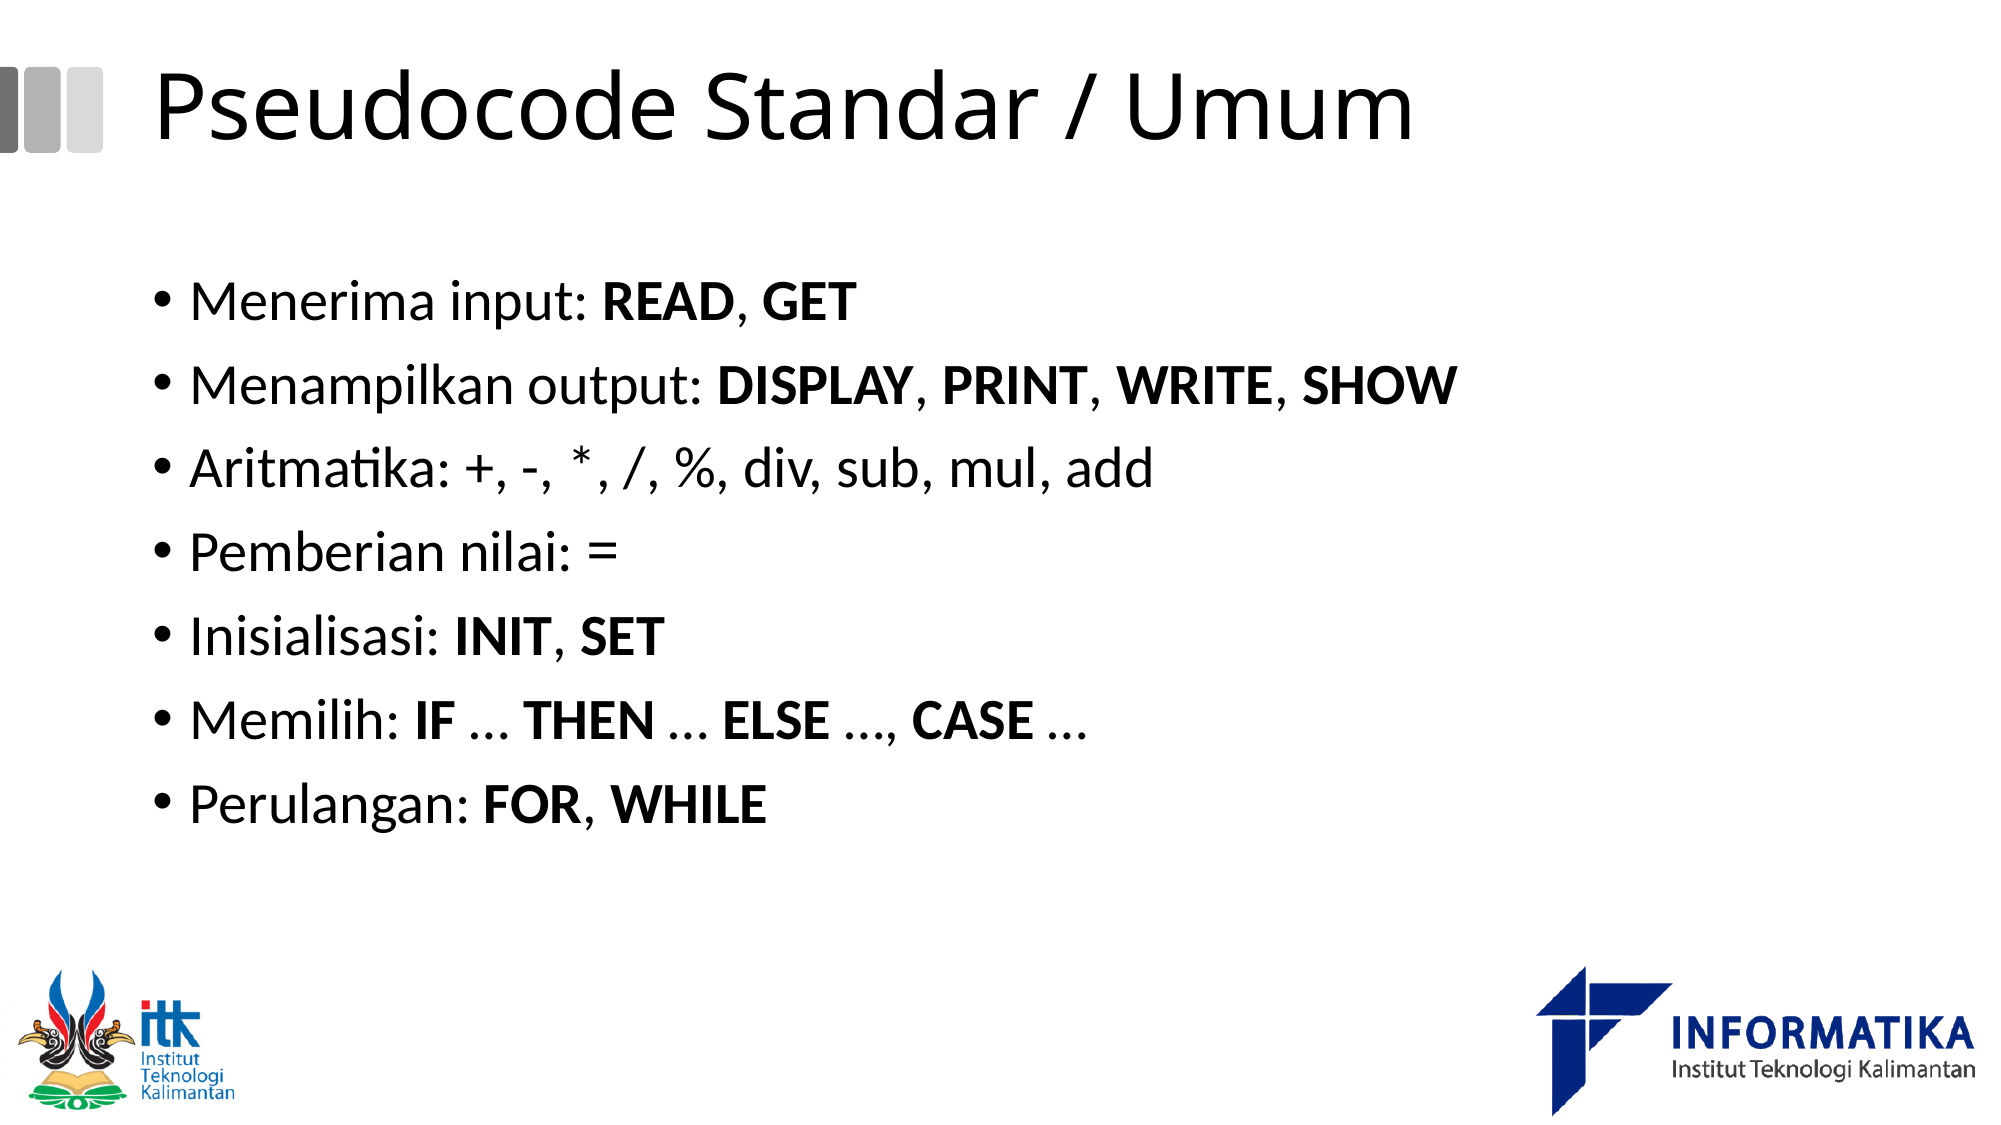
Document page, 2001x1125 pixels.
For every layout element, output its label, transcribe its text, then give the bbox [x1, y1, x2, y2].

title Pseudocode Standar / Umum [137, 1, 1863, 219]
picture [1534, 965, 1976, 1118]
list Menerima input: READ, GET Menampilkan output: DISPLAY, PRINT, WRITE, SHOW Aritmatika: +, -, *, /, %, div, sub, mul, add Pemberian nilai: = Inisialisasi: INIT, SET Memilih: IF … THEN … ELSE …, CASE … Perulangan: FOR, WHILE [137, 262, 1863, 977]
picture [0, 935, 253, 1125]
